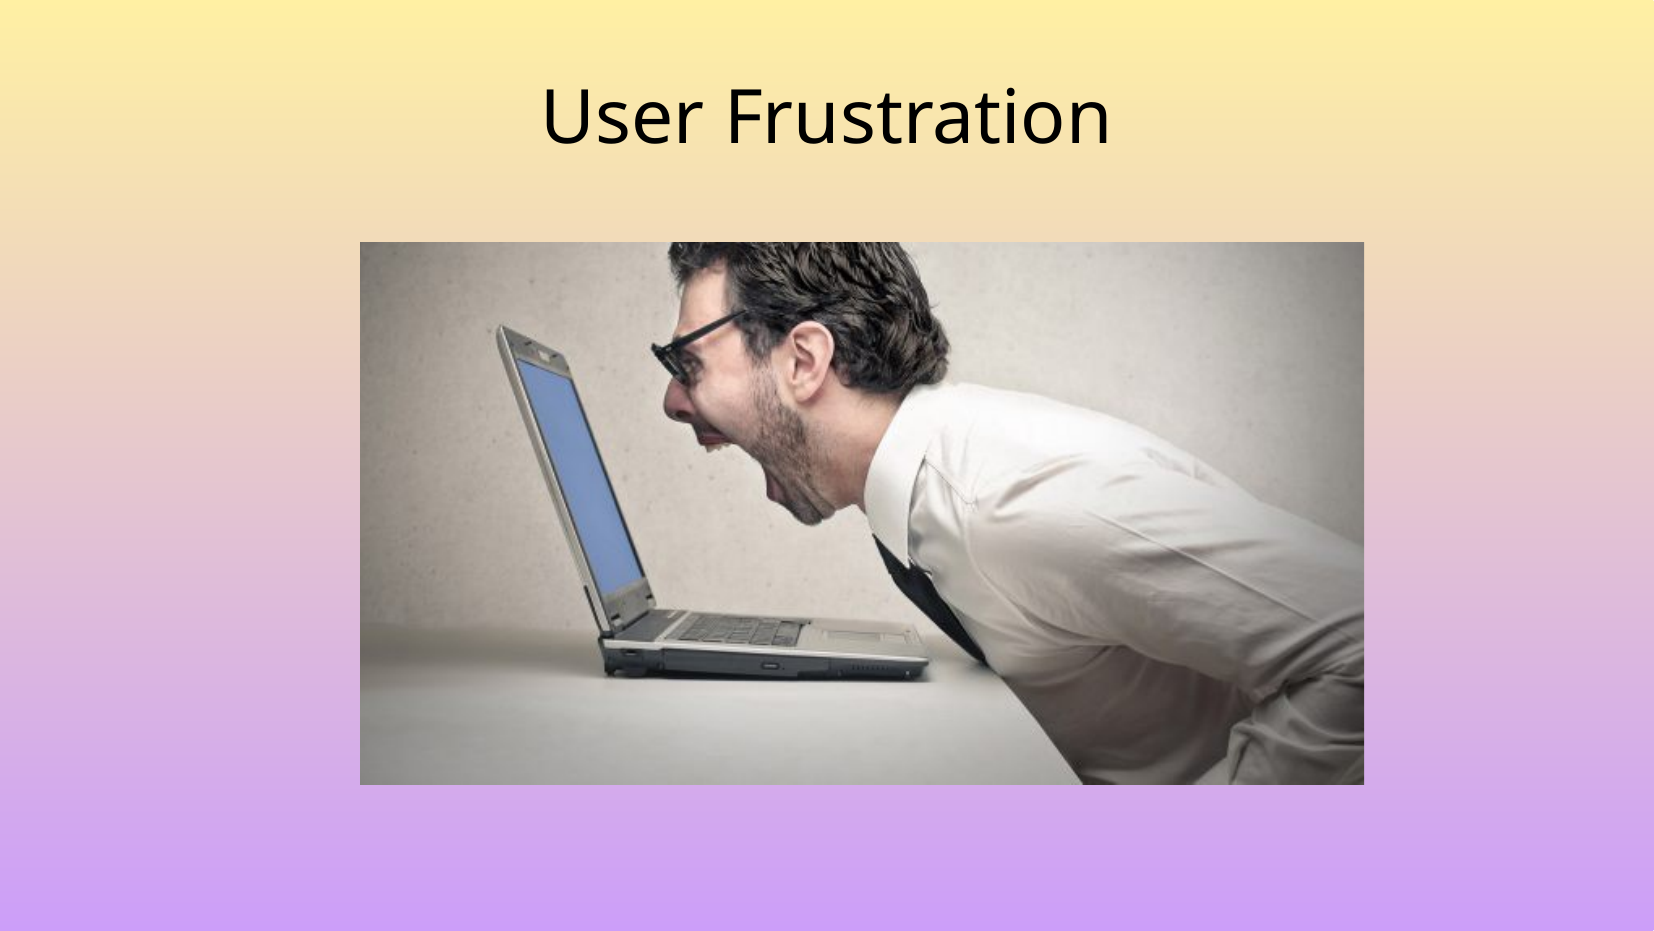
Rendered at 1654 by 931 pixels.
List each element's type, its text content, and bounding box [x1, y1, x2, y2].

title User Frustration [82, 37, 1571, 193]
picture [360, 242, 1365, 785]
